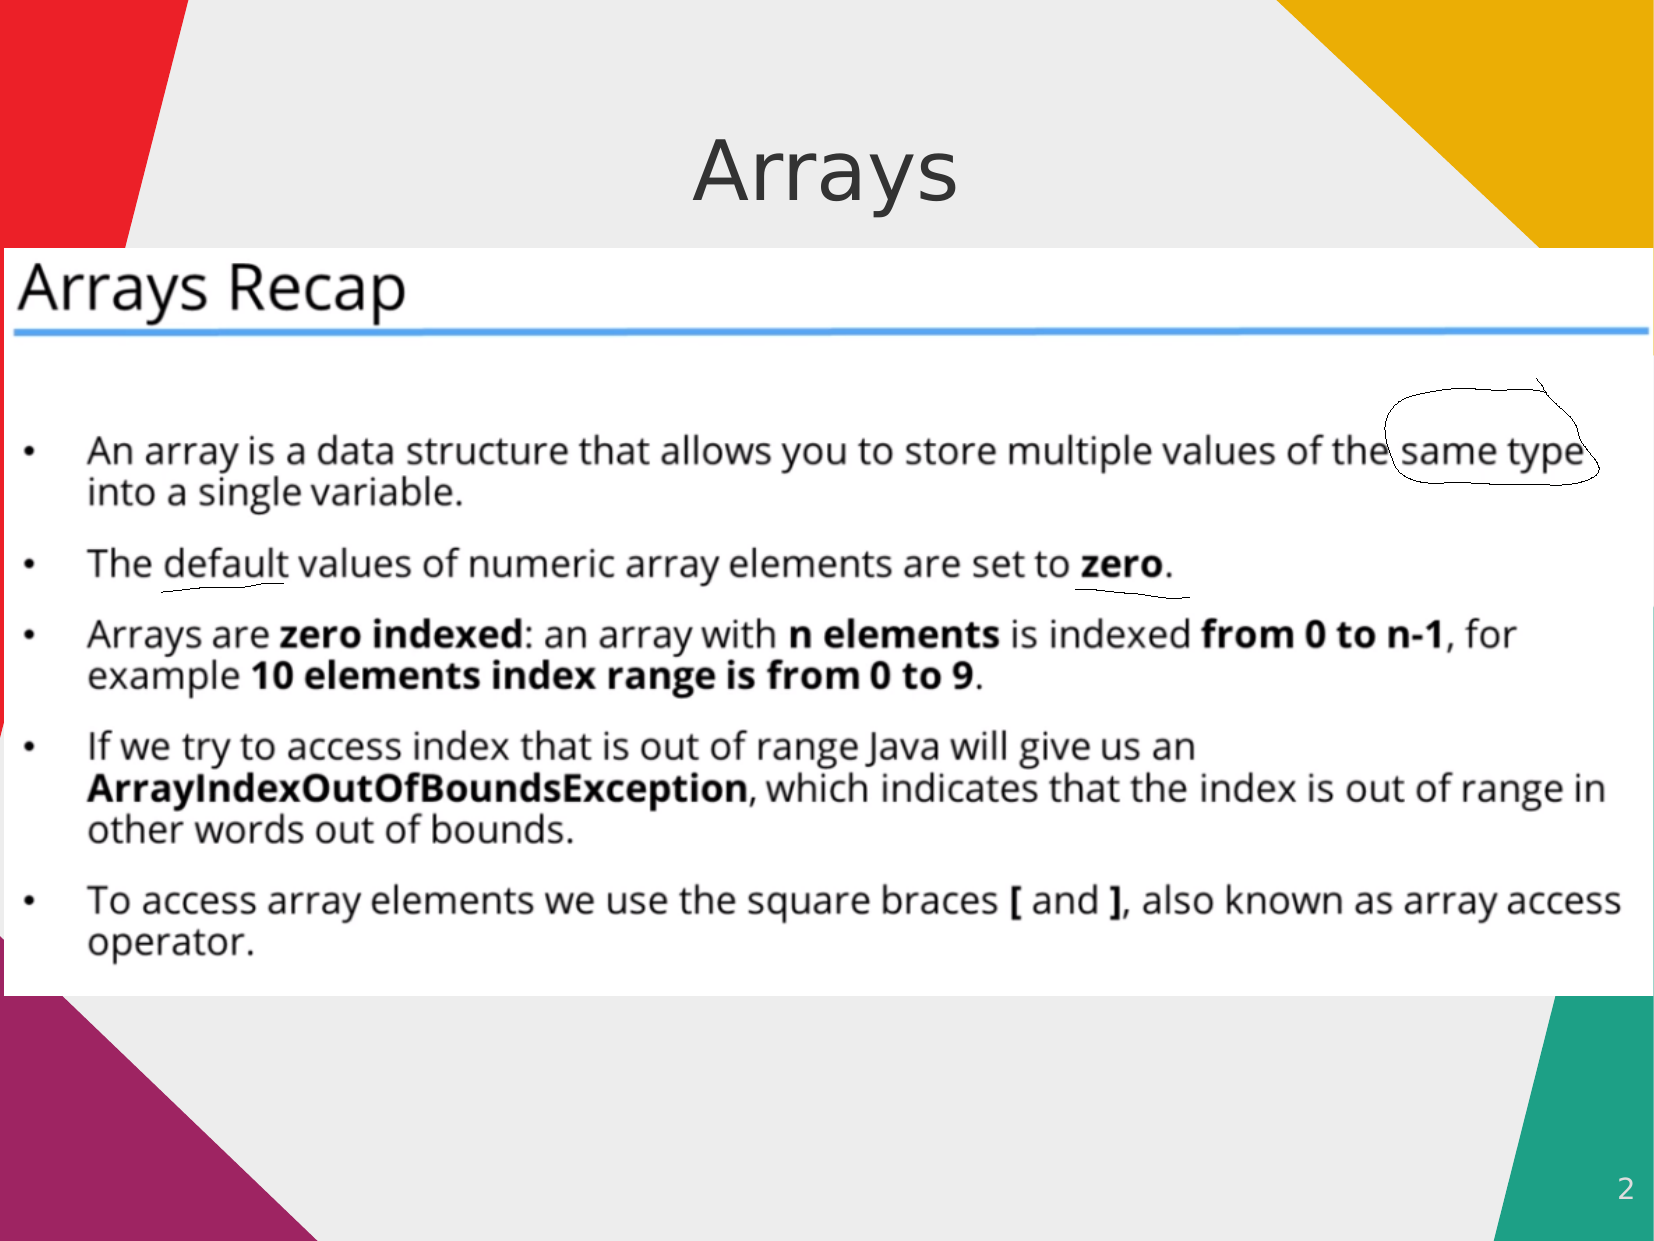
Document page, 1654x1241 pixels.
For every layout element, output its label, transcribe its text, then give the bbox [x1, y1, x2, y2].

picture [4, 248, 1654, 996]
title Arrays [114, 73, 1539, 248]
